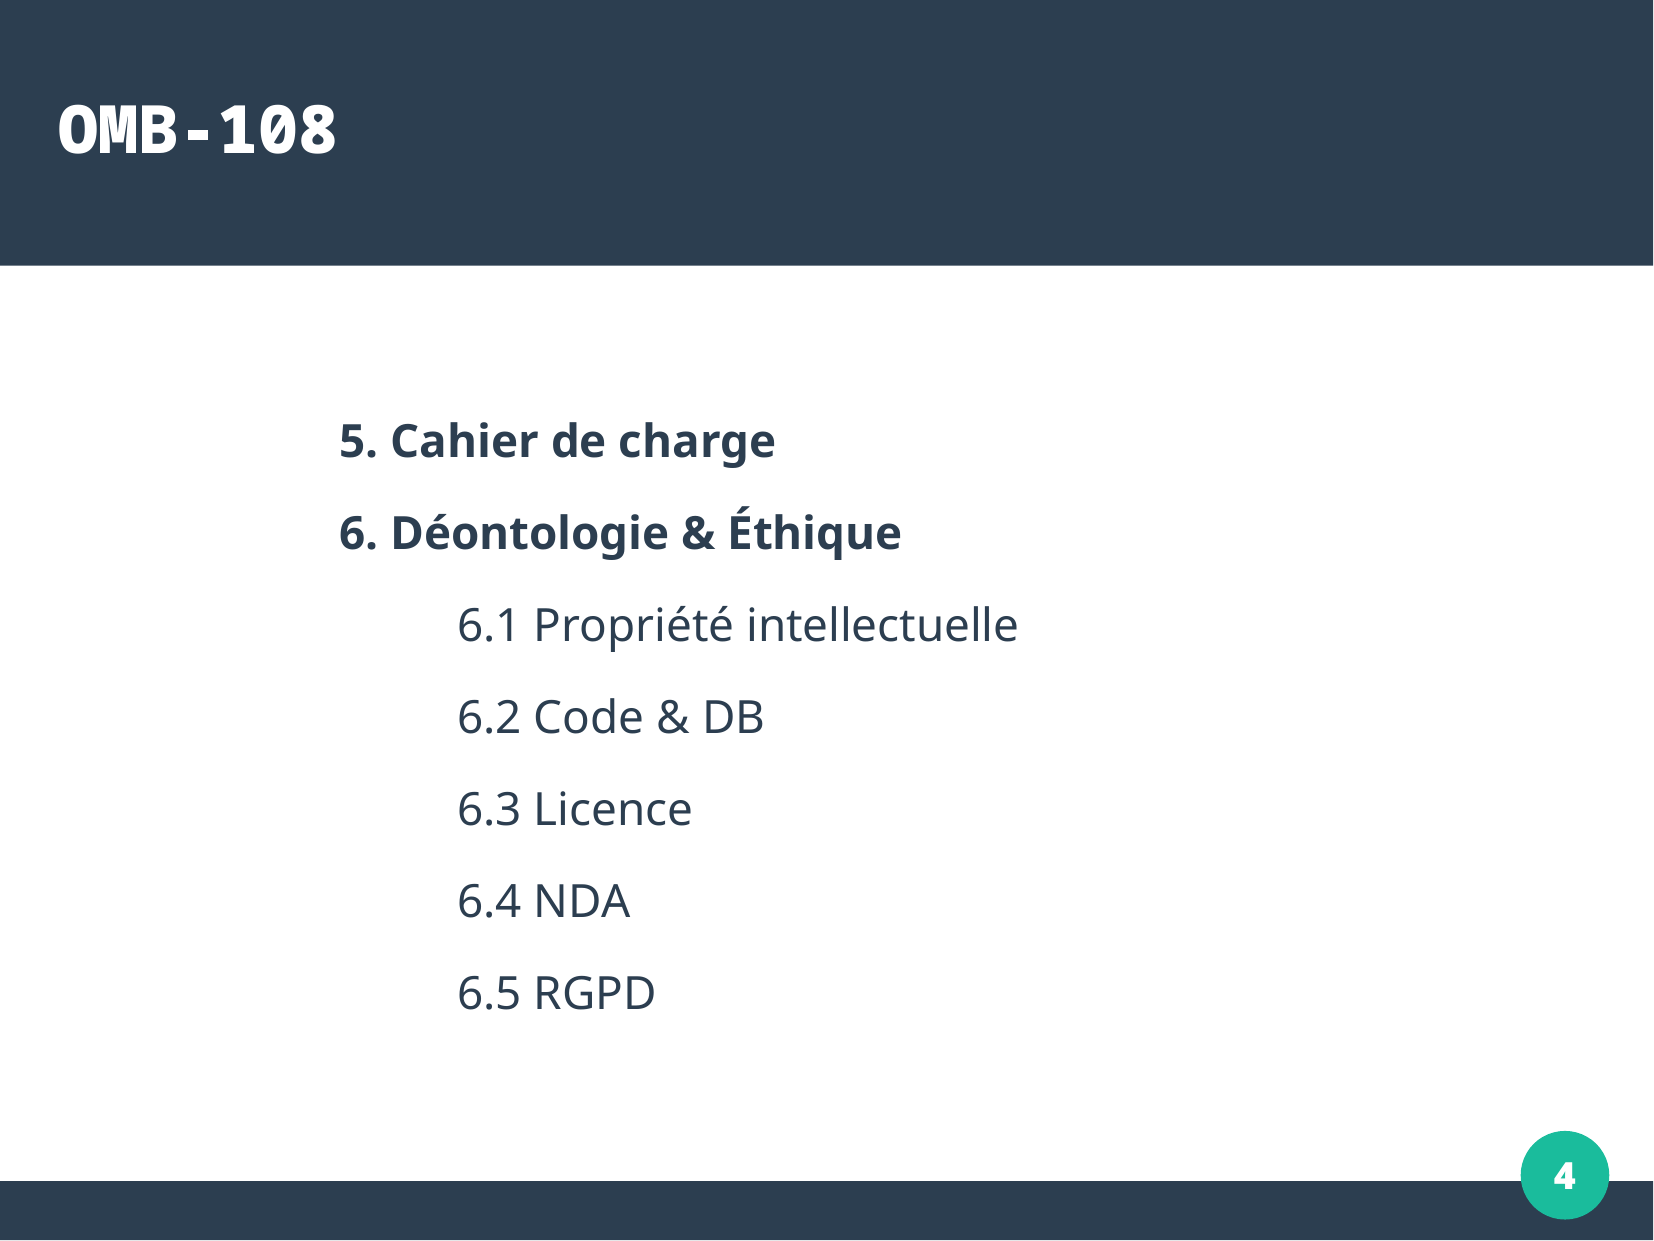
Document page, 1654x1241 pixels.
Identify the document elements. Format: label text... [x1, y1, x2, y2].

title OMB-108 [59, 49, 1595, 207]
list 5. Cahier de charge 6. Déontologie & Éthique 6.1 Propriété intellectuelle 6.2 Code & DB 6.3 Licence 6.4 NDA 6.5 RGPD [339, 275, 1648, 1156]
